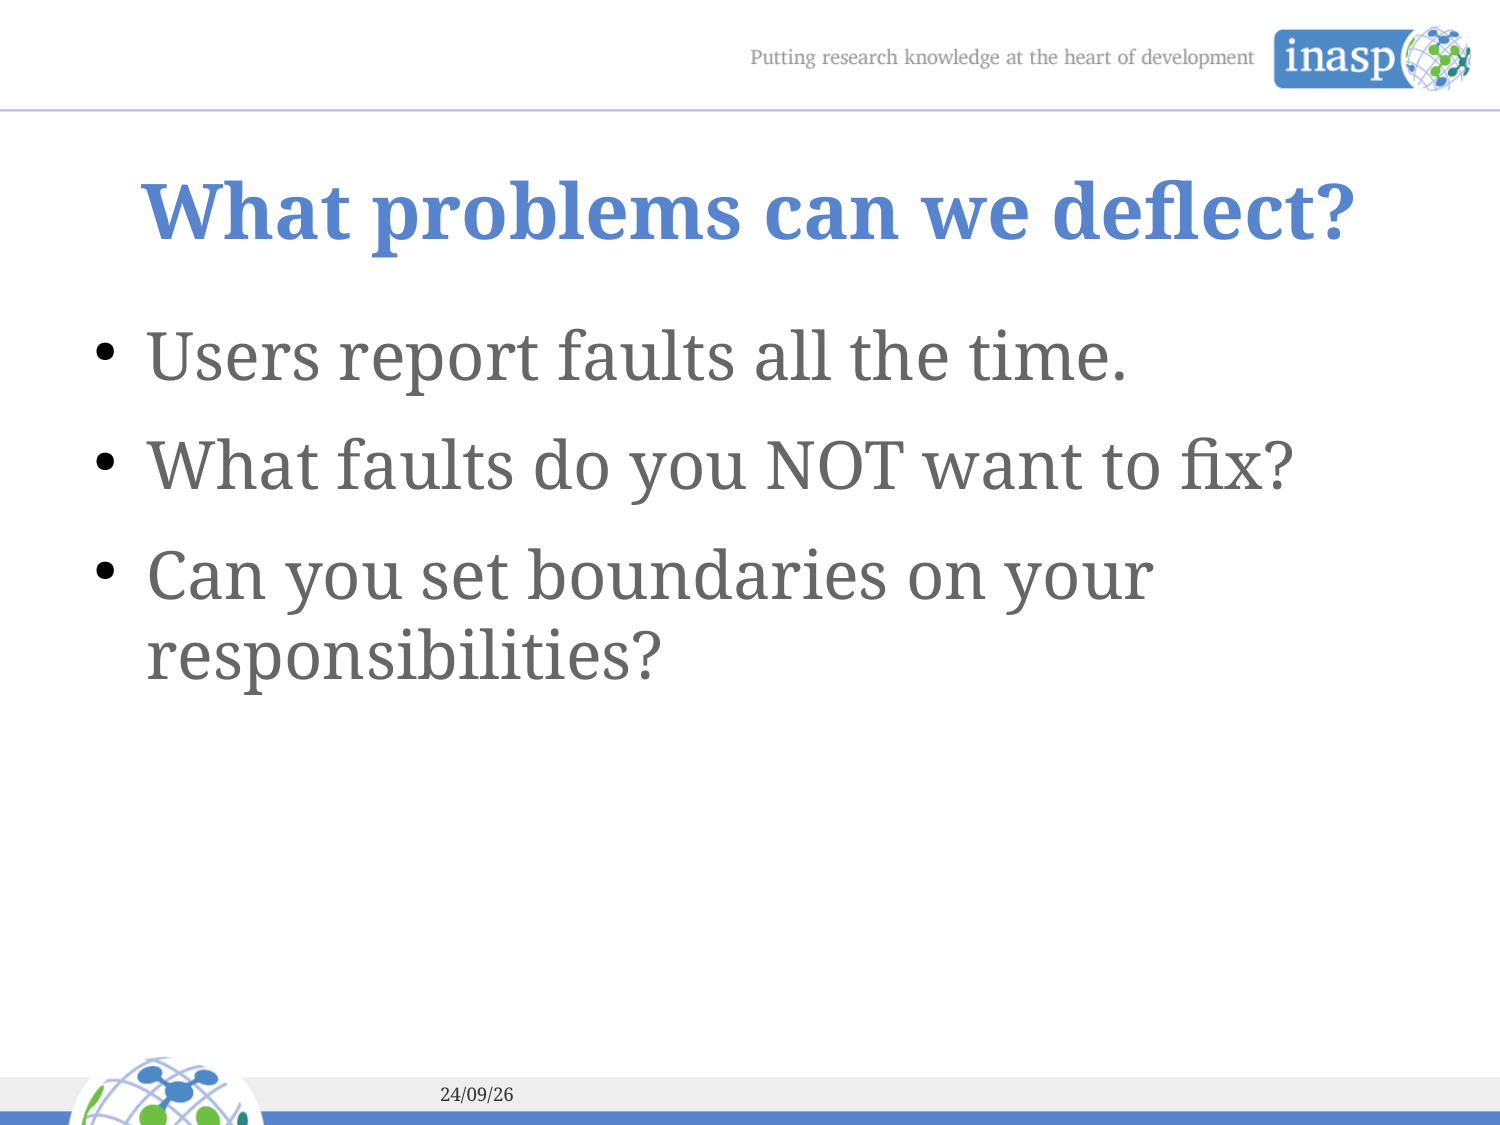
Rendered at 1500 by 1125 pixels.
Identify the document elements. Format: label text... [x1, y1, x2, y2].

title What problems can we deflect? [75, 129, 1426, 313]
picture [0, 0, 1500, 1125]
list Users report faults all the time. What faults do you NOT want to fix? Can you set boundaries on your responsibilities? [75, 313, 1426, 967]
